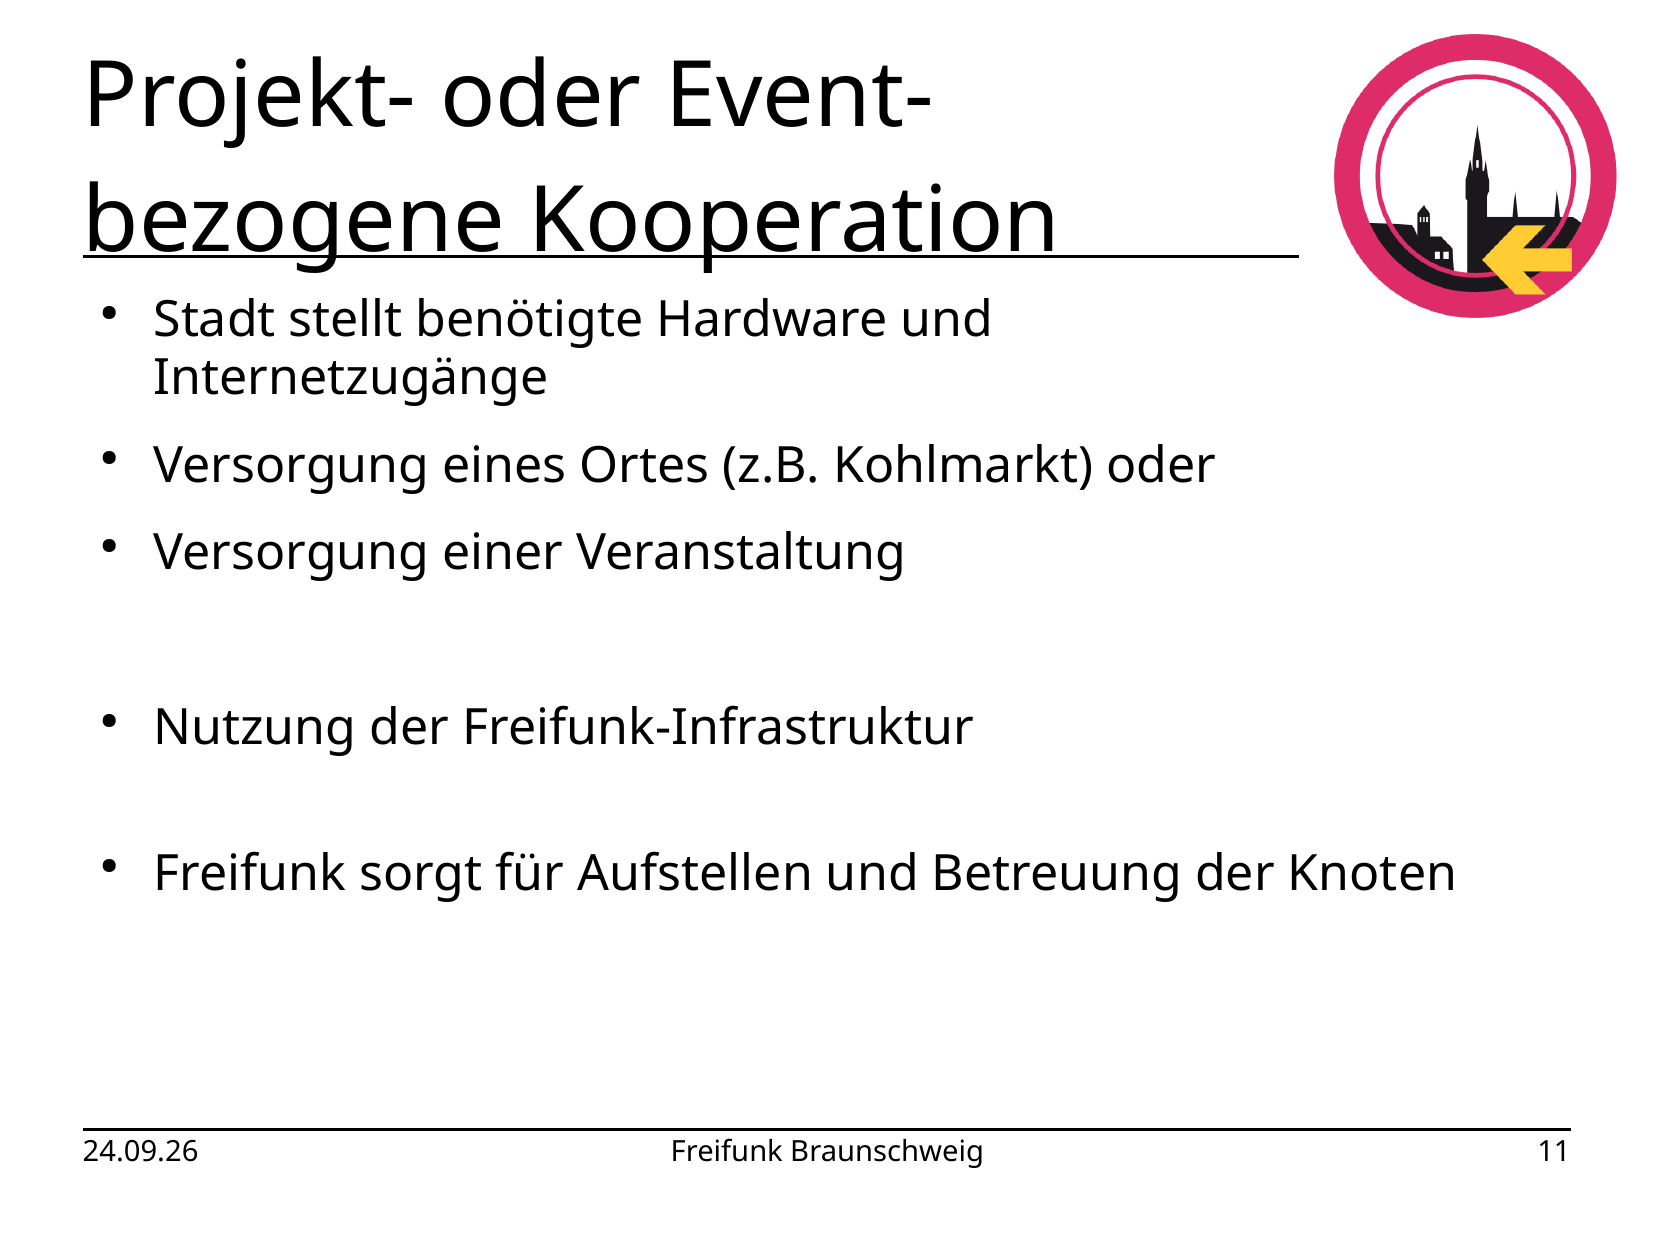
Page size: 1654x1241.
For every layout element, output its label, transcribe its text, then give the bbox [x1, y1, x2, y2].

title Projekt- oder Event-bezogene Kooperation [82, 45, 1300, 261]
list Stadt stellt benötigte Hardware und Internetzugänge Versorgung eines Ortes (z.B. Kohlmarkt) oder Versorgung einer Veranstaltung Nutzung der Freifunk-Infrastruktur Freifunk sorgt für Aufstellen und Betreuung der Knoten [82, 290, 1538, 1010]
picture [1331, 32, 1619, 319]
